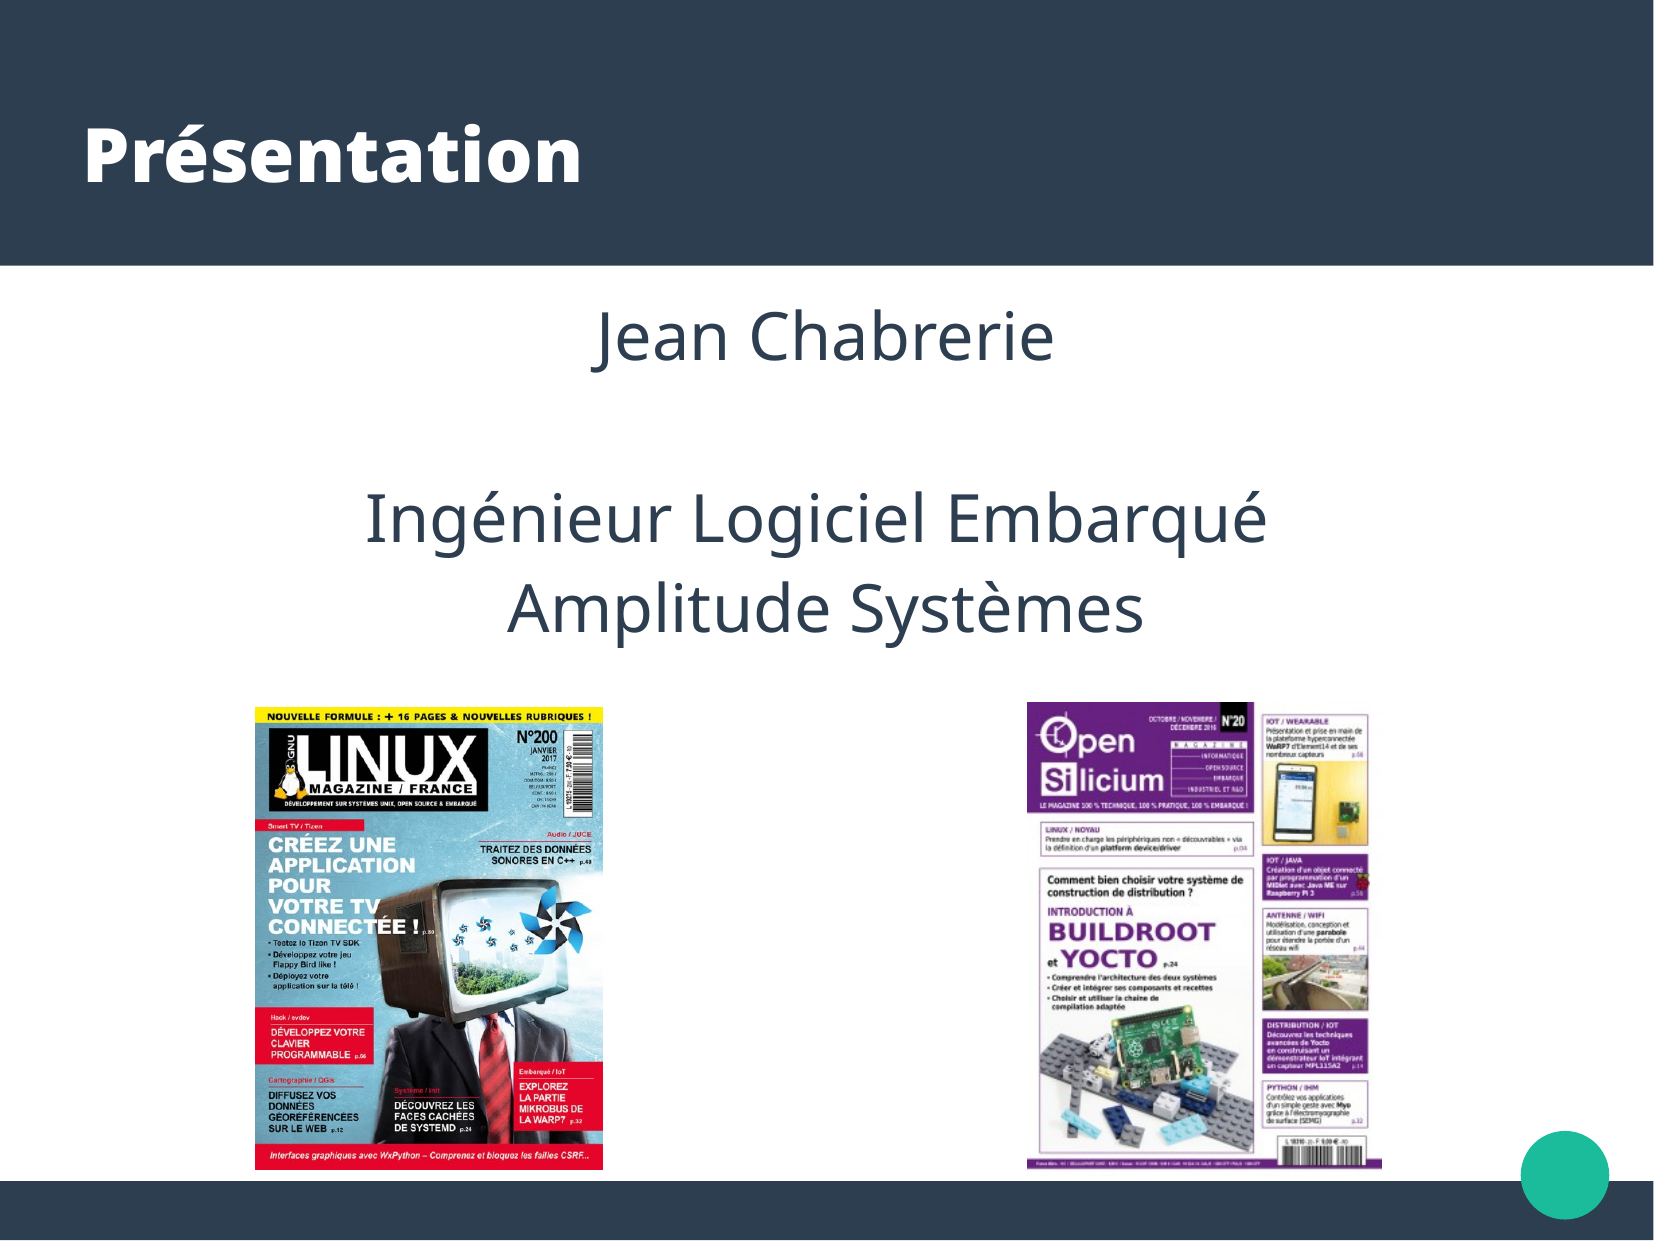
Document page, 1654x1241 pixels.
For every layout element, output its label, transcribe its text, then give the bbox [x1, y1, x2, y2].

picture [1027, 702, 1382, 1176]
picture [255, 707, 603, 1170]
subtitle Jean Chabrerie Ingénieur Logiciel Embarqué Amplitude Systèmes [82, 202, 1571, 922]
title Présentation [82, 49, 1571, 202]
